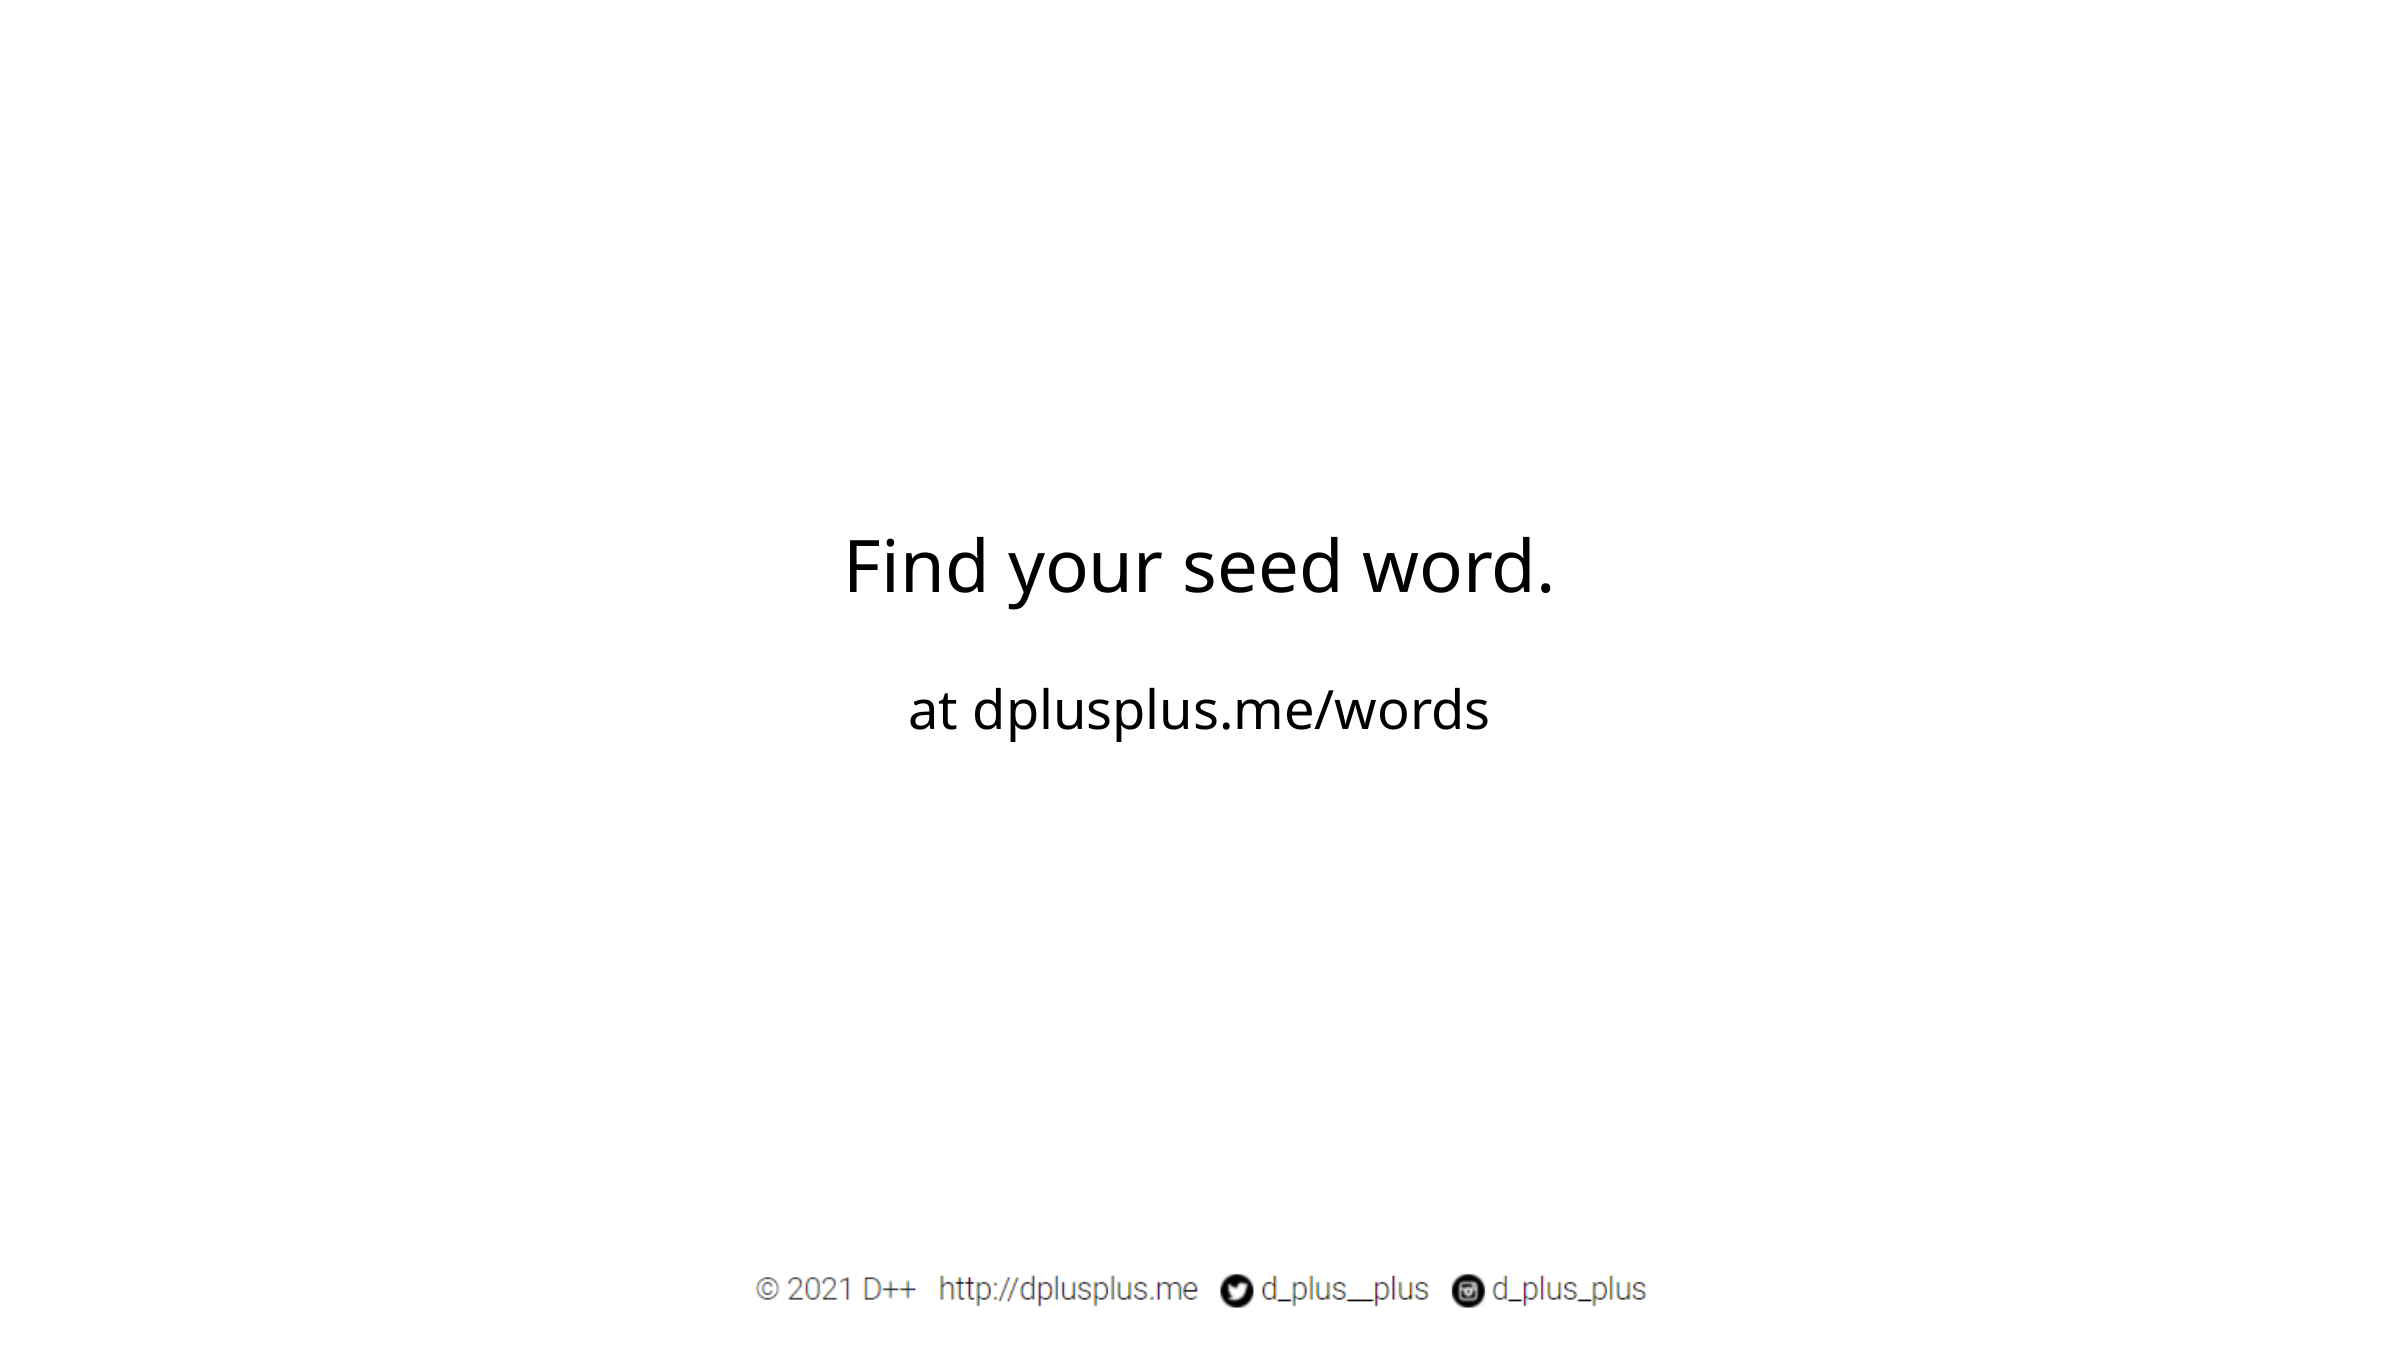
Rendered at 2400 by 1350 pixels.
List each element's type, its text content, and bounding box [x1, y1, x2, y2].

subtitle Find your seed word. at dplusplus.me/words [120, 53, 2280, 1207]
picture [753, 1265, 1651, 1311]
